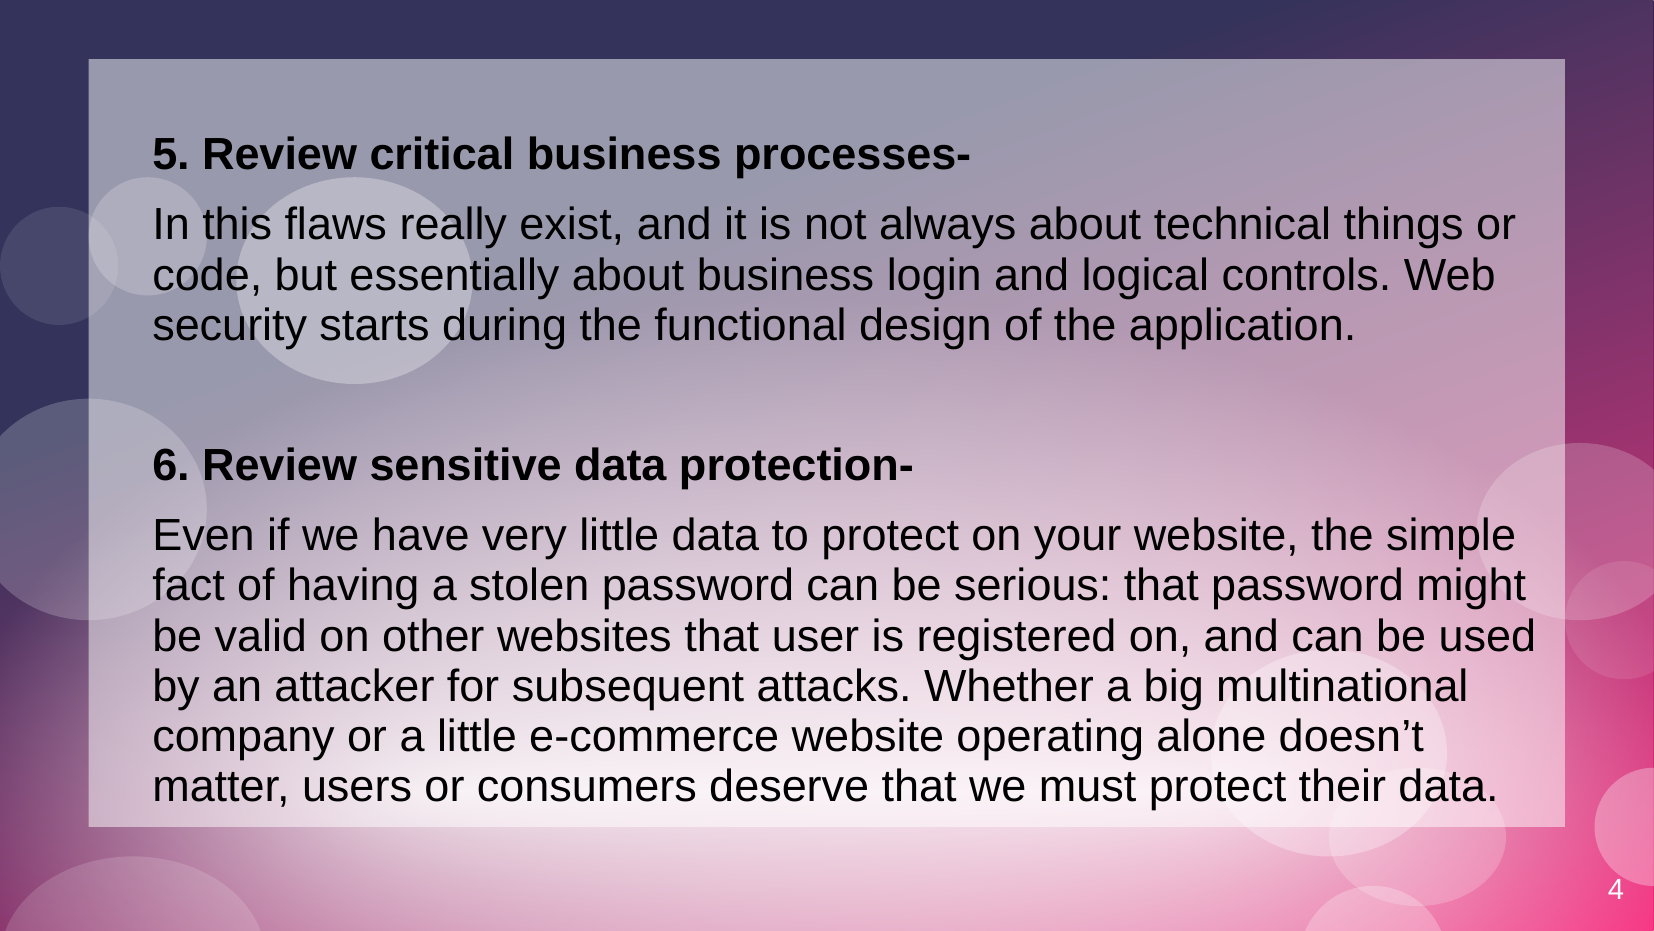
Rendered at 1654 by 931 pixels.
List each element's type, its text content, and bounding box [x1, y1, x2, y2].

list 5. Review critical business processes- In this flaws really exist, and it is not always about technical things or code, but essentially about business login and logical controls. Web security starts during the functional design of the application. 6. Review sensitive data protection- Even if we have very little data to protect on your website, the simple fact of having a stolen password can be serious: that password might be valid on other websites that user is registered on, and can be used by an attacker for subsequent attacks. Whether a big multinational company or a little e-commerce website operating alone doesn’t matter, users or consumers deserve that we must protect their data. [88, 59, 1565, 827]
